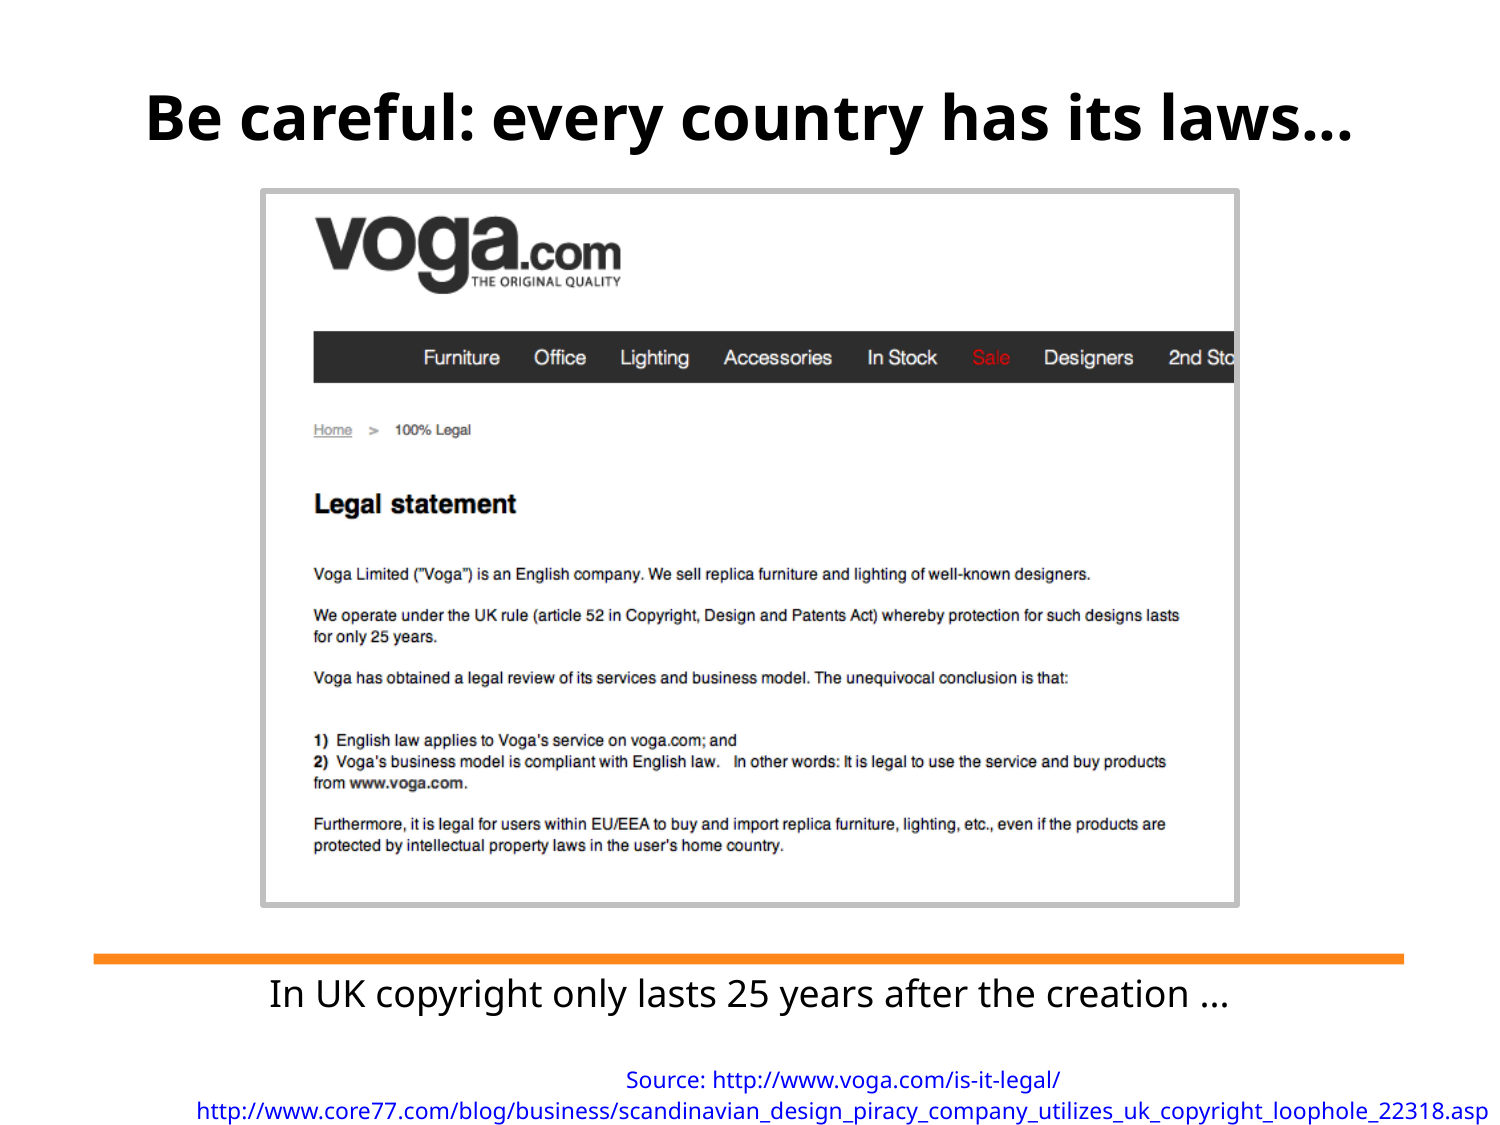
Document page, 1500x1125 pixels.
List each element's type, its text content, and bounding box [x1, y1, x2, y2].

title Be careful: every country has its laws... [75, 44, 1426, 188]
picture [0, 0, 1500, 1125]
text_box Source: http://www.voga.com/is-it-legal/ http://www.core77.com/blog/business/scandinavian_design_piracy_company_utilizes_uk_copyright_loophole_22318.asp [181, 1056, 1319, 1123]
text_box In UK copyright only lasts 25 years after the creation ... [85, 960, 1415, 1020]
picture [1478, 1108, 1485, 1118]
